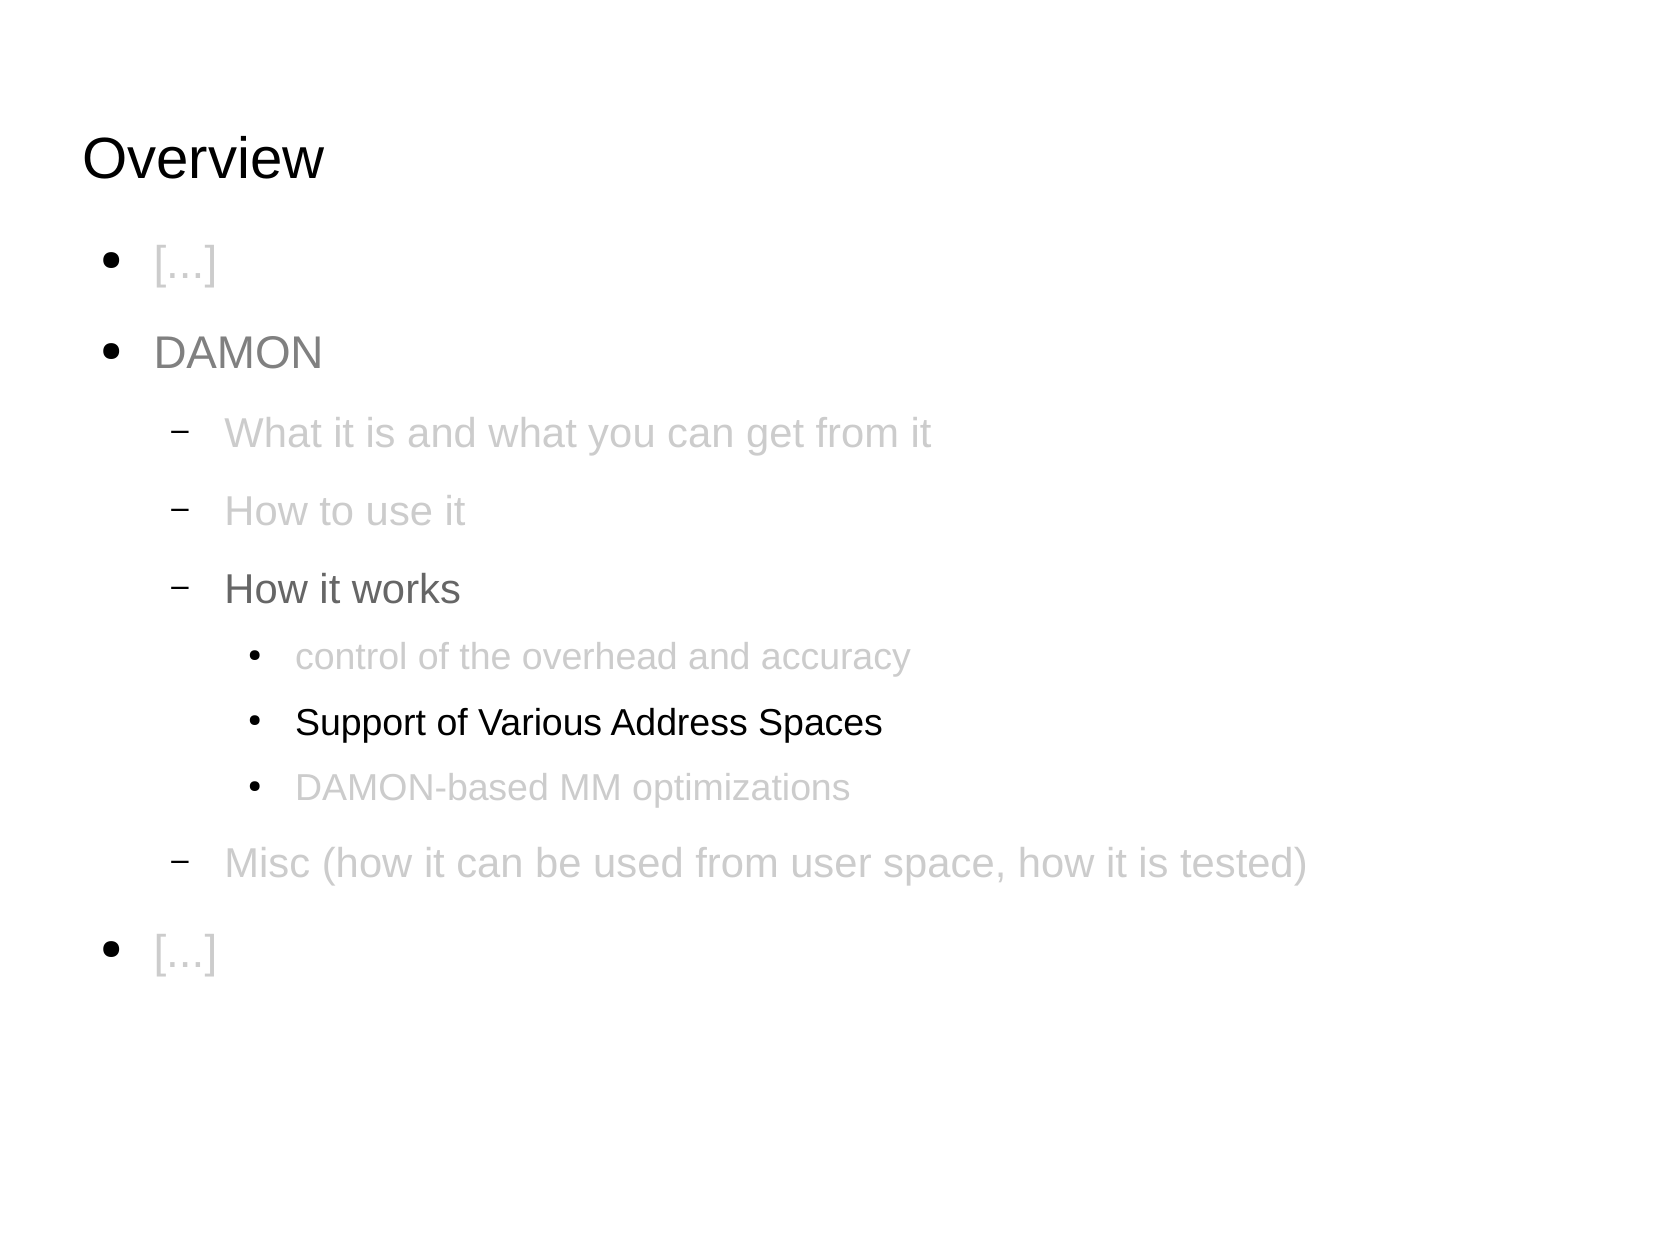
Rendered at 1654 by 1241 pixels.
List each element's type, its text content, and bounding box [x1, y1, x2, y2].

title Overview [82, 108, 1571, 210]
list [...] DAMON What it is and what you can get from it How to use it How it works control of the overhead and accuracy Support of Various Address Spaces DAMON-based MM optimizations Misc (how it can be used from user space, how it is tested) [...] [82, 236, 1571, 1111]
